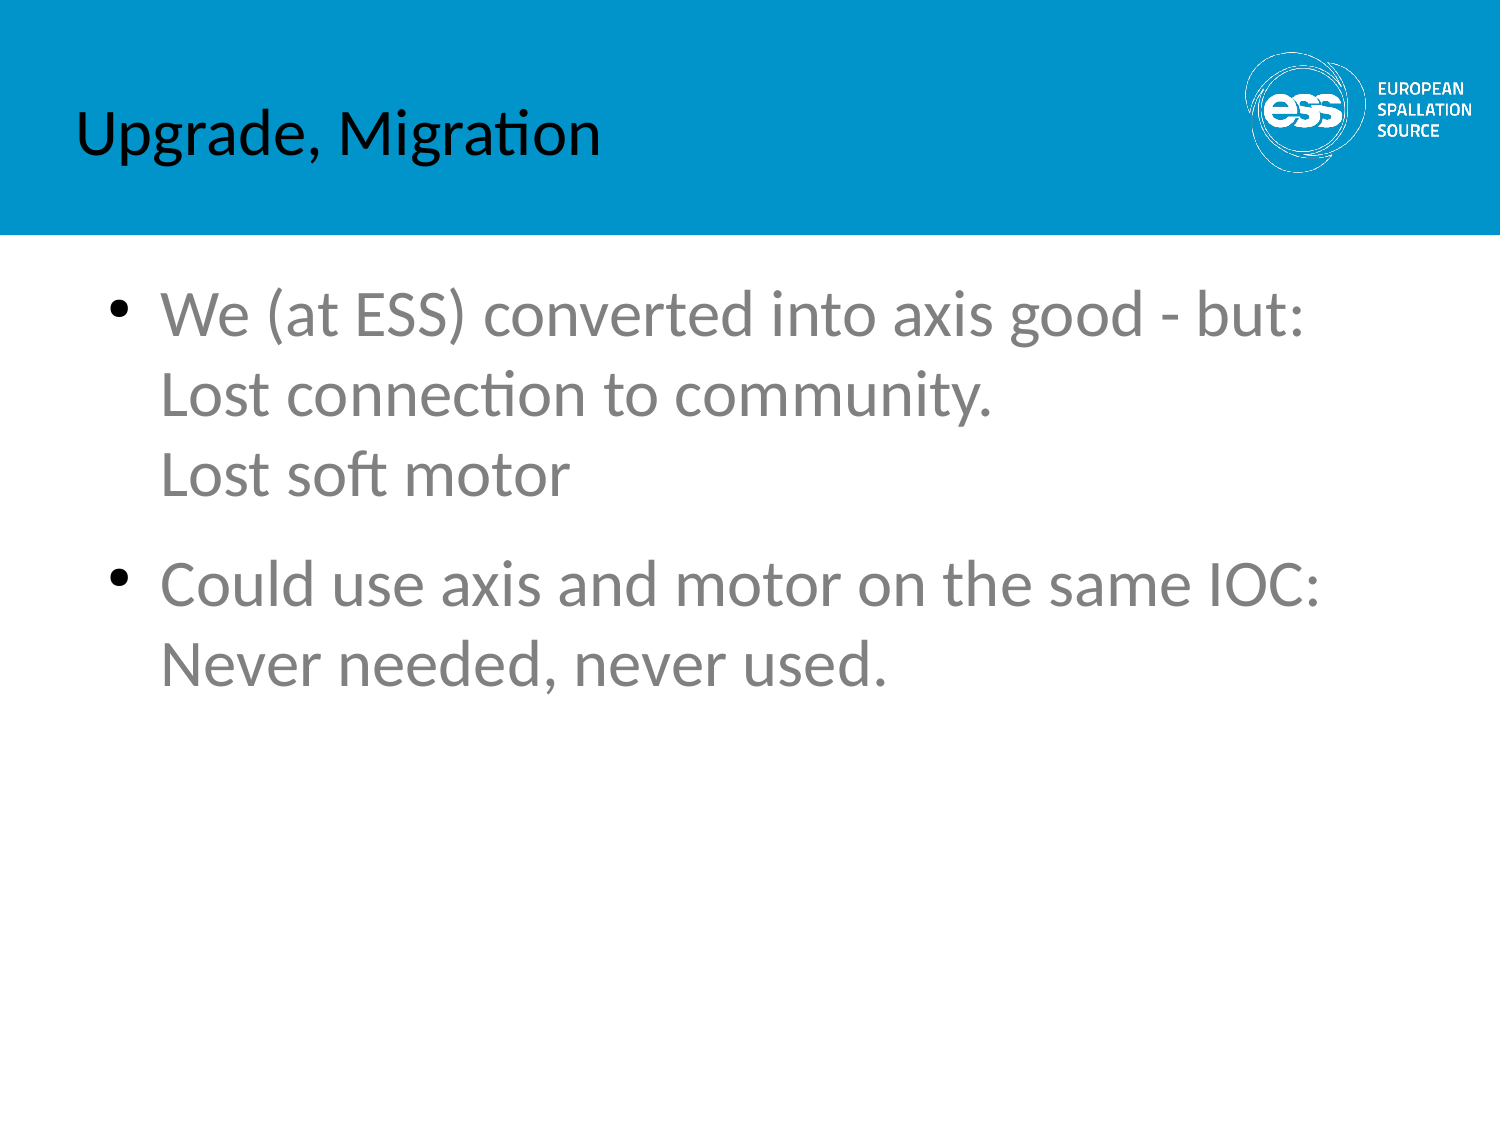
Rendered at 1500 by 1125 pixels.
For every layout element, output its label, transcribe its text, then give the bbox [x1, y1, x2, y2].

picture [1379, 83, 1385, 94]
picture [1389, 104, 1393, 115]
list We (at ESS) converted into axis good - but: Lost connection to community. Lost soft motor Could use axis and motor on the same IOC: Never needed, never used. [75, 262, 1426, 1005]
picture [1436, 104, 1444, 115]
picture [1400, 83, 1407, 94]
picture [1443, 86, 1450, 93]
picture [1264, 94, 1342, 127]
picture [1398, 109, 1406, 115]
picture [1454, 83, 1458, 94]
picture [1423, 83, 1430, 94]
picture [1409, 104, 1415, 115]
title Upgrade, Migration [75, 45, 1247, 233]
picture [1422, 125, 1428, 134]
picture [1432, 125, 1438, 136]
picture [1418, 104, 1423, 115]
